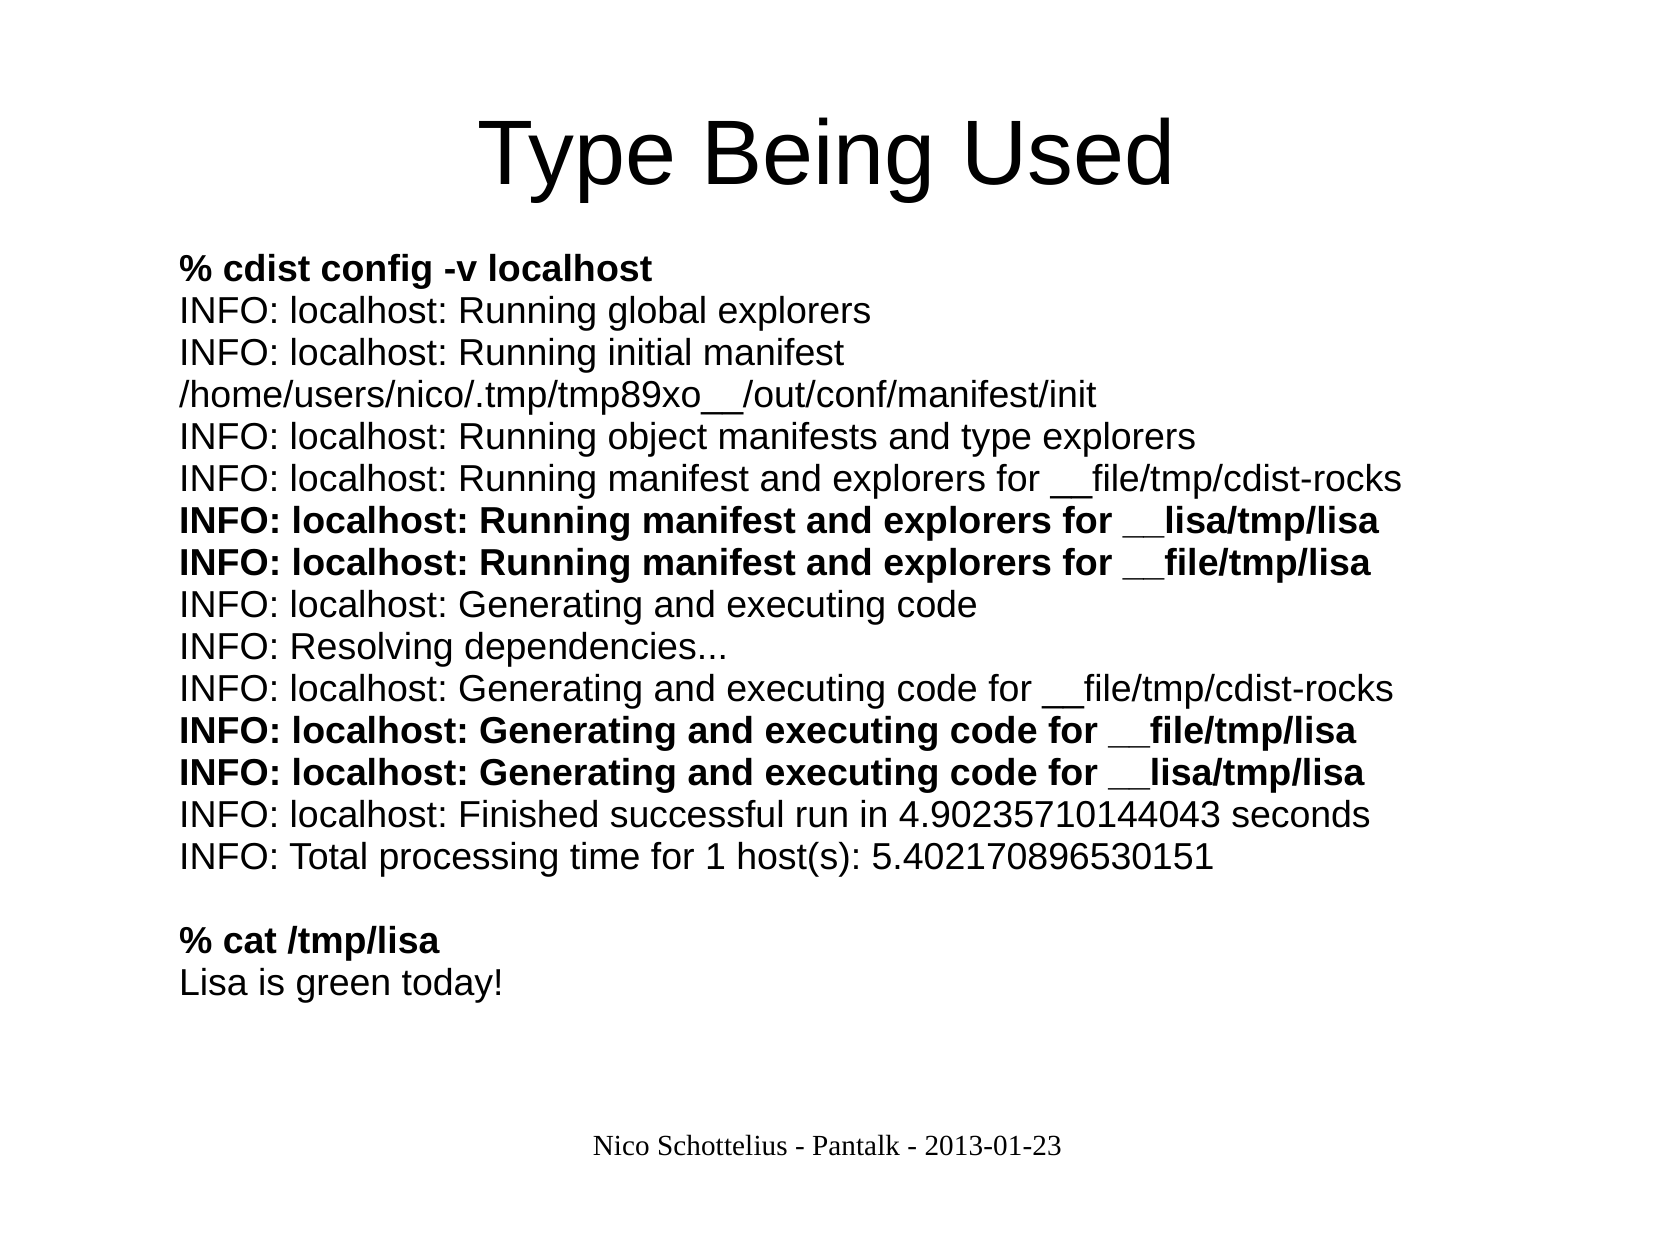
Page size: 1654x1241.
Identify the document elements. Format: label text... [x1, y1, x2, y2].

title Type Being Used [82, 49, 1571, 257]
text_box % cdist config -v localhost INFO: localhost: Running global explorers INFO: localhost: Running initial manifest /home/users/nico/.tmp/tmp89xo__/out/conf/manifest/init INFO: localhost: Running object manifests and type explorers INFO: localhost: Running manifest and explorers for __file/tmp/cdist-rocks INFO: localhost: Running manifest and explorers for __lisa/tmp/lisa INFO: localhost: Running manifest and explorers for __file/tmp/lisa INFO: localhost: Generating and executing code INFO: Resolving dependencies... INFO: localhost: Generating and executing code for __file/tmp/cdist-rocks INFO: localhost: Generating and executing code for __file/tmp/lisa INFO: localhost: Generating and executing code for __lisa/tmp/lisa INFO: localhost: Finished successful run in 4.90235710144043 seconds INFO: Total processing time for 1 host(s): 5.402170896530151 % cat /tmp/lisa Lisa is green today! [164, 240, 1546, 1104]
